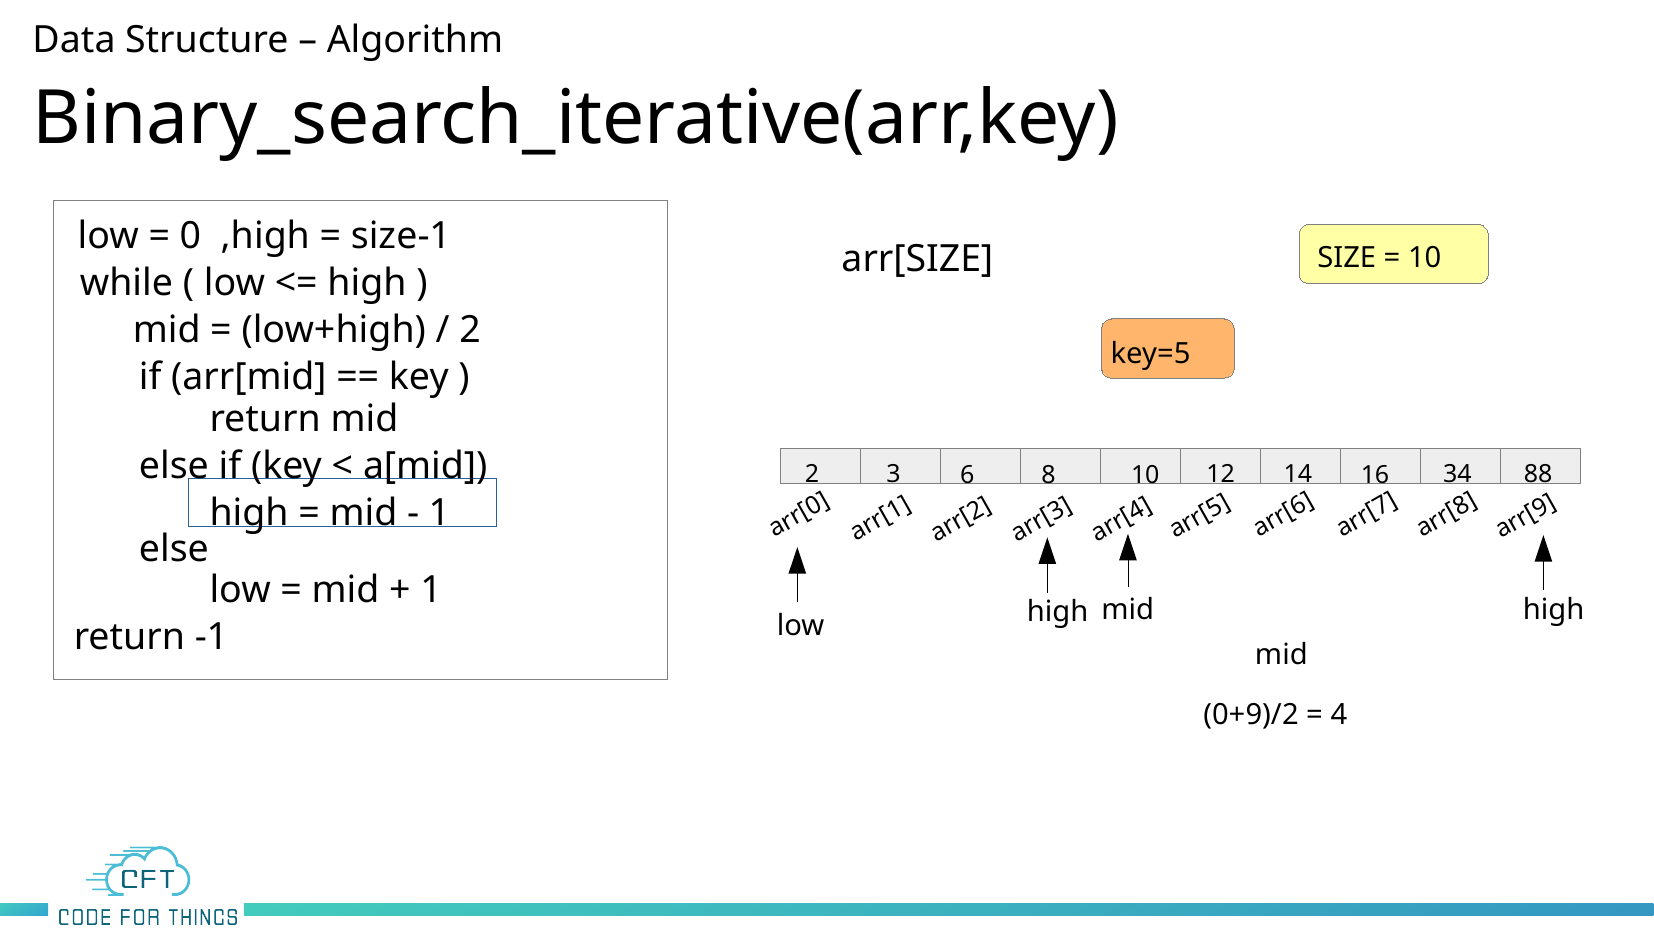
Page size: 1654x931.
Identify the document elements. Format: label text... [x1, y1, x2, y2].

text_box 14 [1269, 448, 1331, 500]
text_box mid = (low+high) / 2 [118, 295, 603, 354]
text_box [1254, 448, 1269, 484]
text_box else [124, 513, 243, 573]
text_box 16 [1346, 449, 1420, 501]
text_box arr[4] [1074, 492, 1179, 562]
text_box 3 [871, 448, 925, 493]
text_box 10 [1116, 449, 1181, 494]
text_box arr[3] [986, 491, 1104, 568]
text_box mid [1086, 580, 1177, 638]
text_box [1491, 448, 1509, 484]
text_box 88 [1509, 448, 1571, 500]
text_box [780, 448, 790, 484]
text_box low = mid + 1 [194, 555, 621, 614]
text_box 6 [945, 449, 1007, 494]
text_box low [762, 596, 857, 646]
text_box high = mid - 1 [194, 478, 621, 537]
text_box SIZE = 10 [1302, 228, 1483, 278]
text_box return mid [194, 383, 443, 443]
text_box arr[1] [826, 485, 935, 562]
text_box arr[5] [1151, 484, 1267, 556]
text_box high [1012, 582, 1111, 632]
text_box [925, 448, 1191, 484]
text_box arr[9] [1471, 456, 1602, 560]
text_box 12 [1191, 448, 1254, 493]
text_box [1299, 224, 1489, 284]
text_box [844, 448, 871, 484]
text_box arr[2] [906, 488, 1016, 563]
text_box arr[6] [1232, 484, 1362, 562]
text_box arr[8] [1399, 484, 1503, 559]
text_box [53, 200, 668, 680]
text_box low = 0 ,high = size-1 [53, 200, 609, 260]
text_box high [1508, 580, 1607, 630]
picture [59, 846, 237, 925]
text_box 8 [1026, 449, 1089, 494]
text_box else if (key < a[mid]) [124, 431, 621, 490]
text_box 2 [790, 448, 844, 493]
text_box if (arr[mid] == key ) [124, 342, 550, 401]
text_box while ( low <= high ) [64, 260, 514, 307]
text_box [1102, 318, 1233, 324]
text_box key=5 [1095, 324, 1241, 409]
text_box mid [1240, 625, 1335, 685]
text_box 34 [1428, 448, 1491, 500]
text_box arr[0] [744, 484, 857, 558]
text_box (0+9)/2 = 4 [1181, 685, 1395, 745]
title Data Structure – Algorithm Binary_search_iterative(arr,key) [32, 0, 1595, 199]
text_box [1571, 448, 1581, 461]
text_box arr[7] [1318, 498, 1428, 562]
text_box return -1 [59, 602, 290, 662]
text_box arr[SIZE] [826, 224, 1040, 291]
text_box [1331, 448, 1428, 484]
